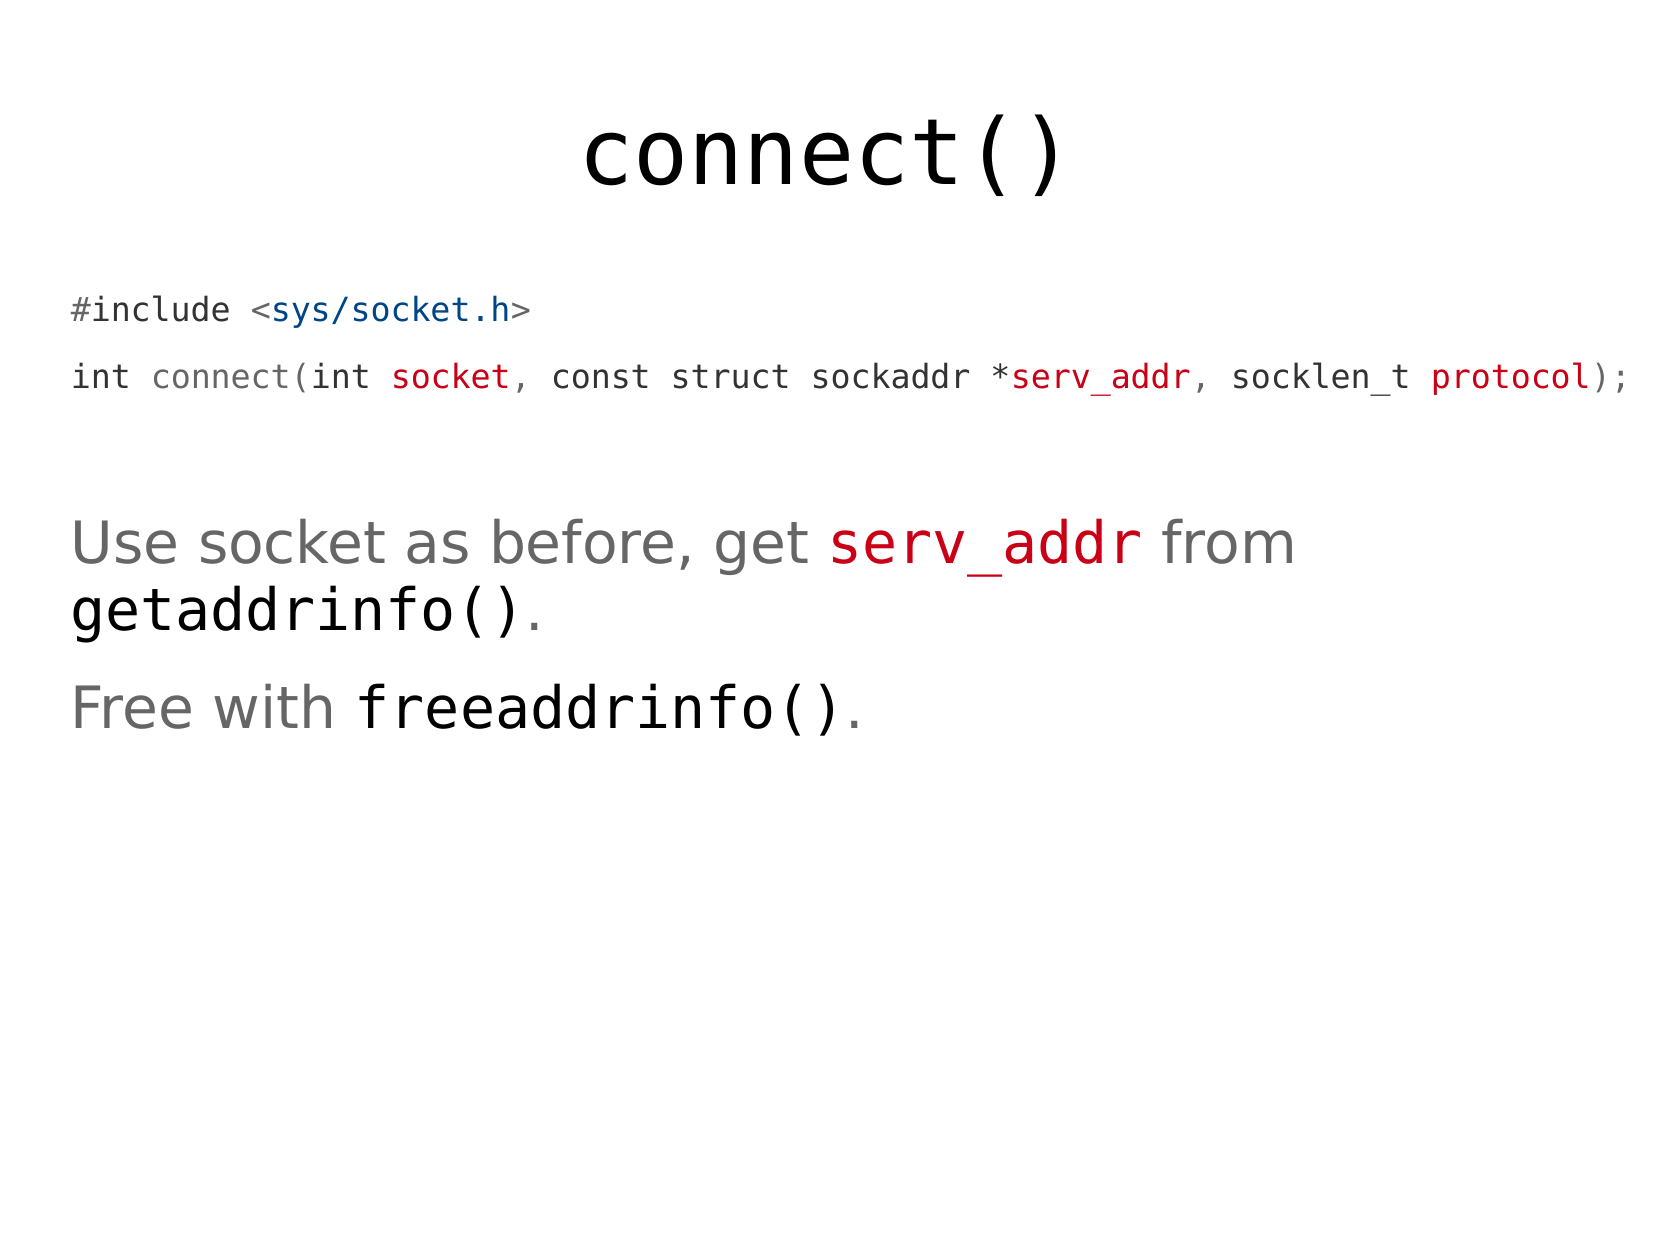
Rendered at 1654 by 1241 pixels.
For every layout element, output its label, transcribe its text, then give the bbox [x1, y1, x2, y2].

title connect() [82, 49, 1571, 257]
list #include <sys/socket.h> int connect(int socket, const struct sockaddr *serv_addr, socklen_t protocol); Use socket as before, get serv_addr from getaddrinfo(). Free with freeaddrinfo(). [0, 290, 1651, 1109]
